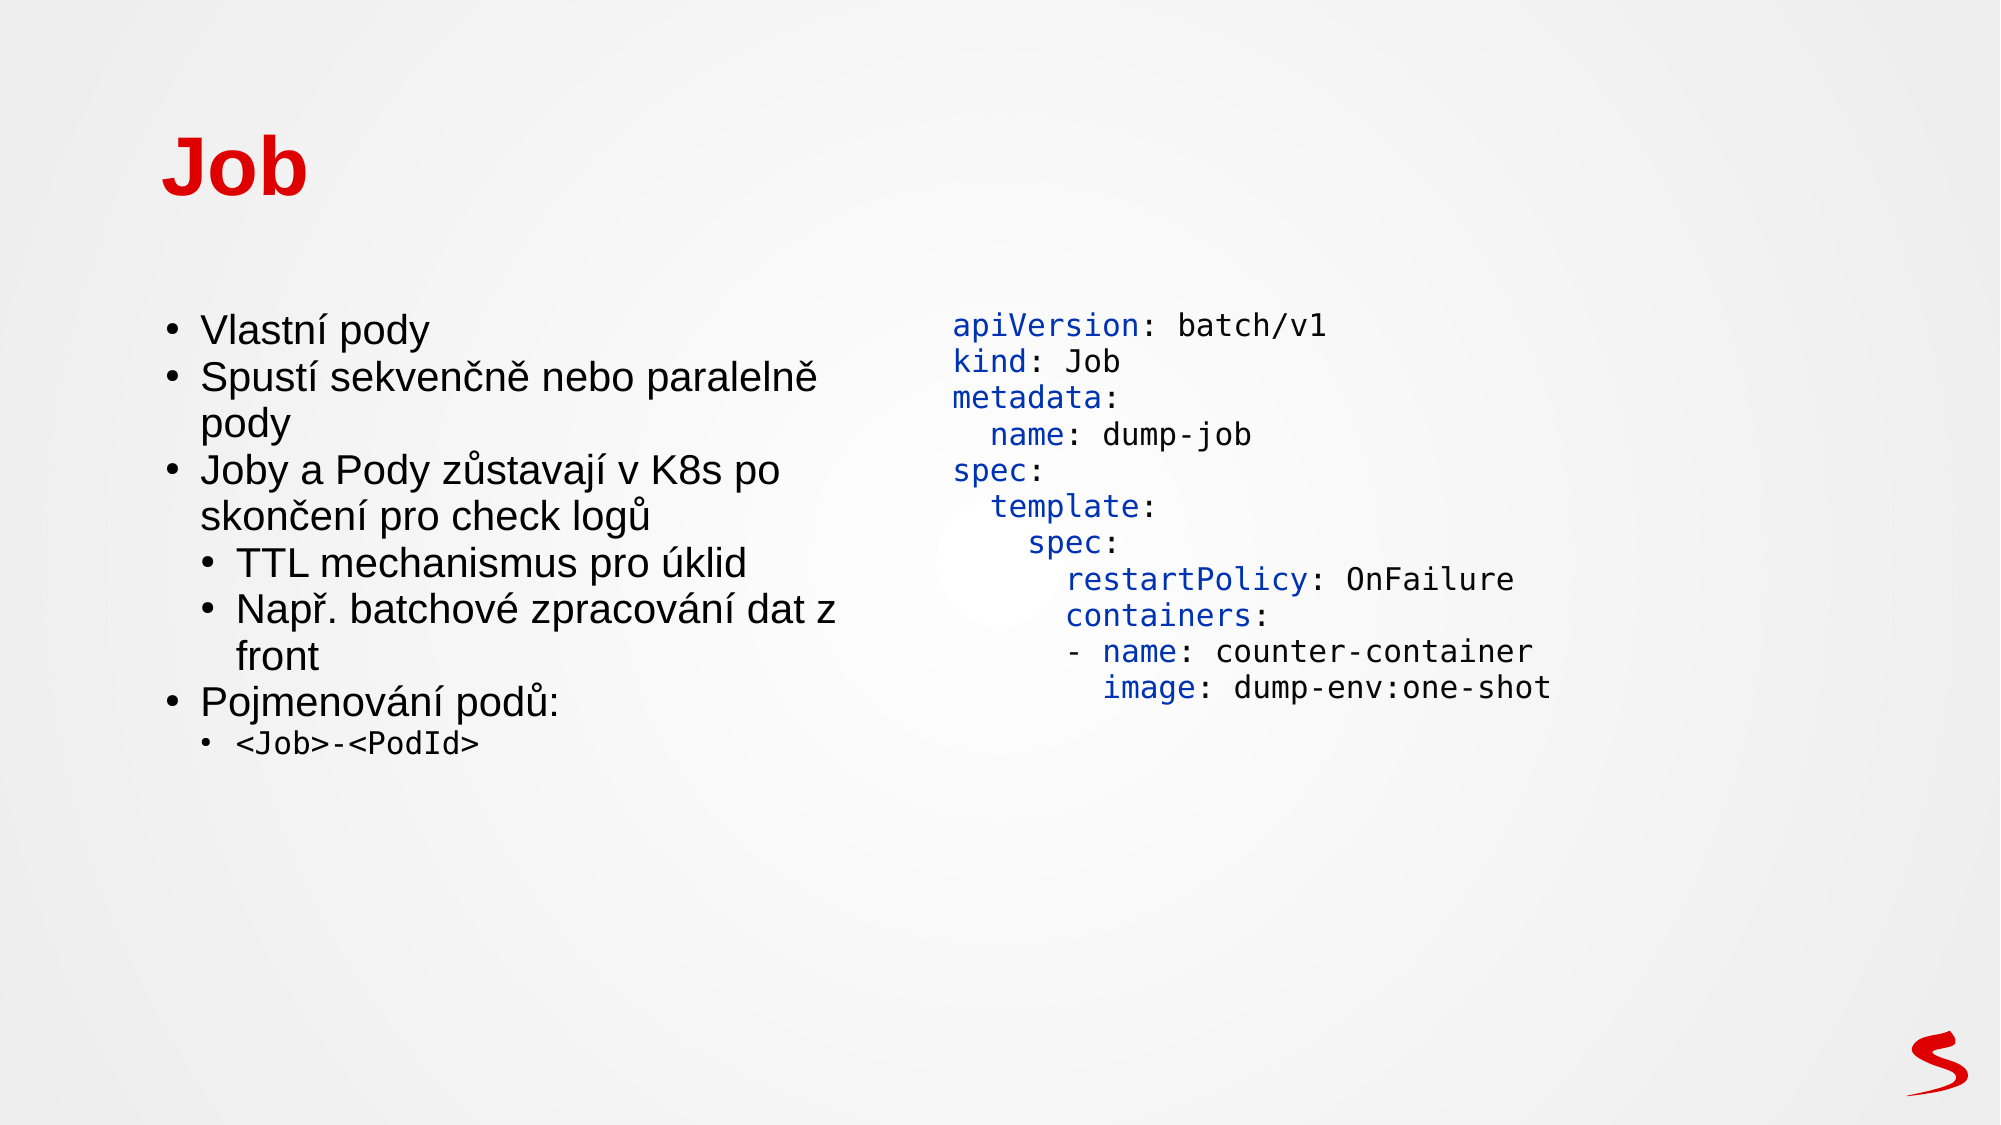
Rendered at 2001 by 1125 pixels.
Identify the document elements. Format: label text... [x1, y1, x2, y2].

text_box apiVersion: batch/v1 kind: Job metadata: name: dump-job spec: template: spec: restartPolicy: OnFailure containers: - name: counter-container image: dump-env:one-shot [937, 299, 1951, 1051]
text_box Job [146, 112, 1816, 229]
text_box Vlastní pody Spustí sekvenčně nebo paralelně pody Joby a Pody zůstavají v K8s po skončení pro check logů TTL mechanismus pro úklid Např. batchové zpracování dat z front Pojmenování podů: <Job>-<PodId> [150, 299, 901, 1050]
